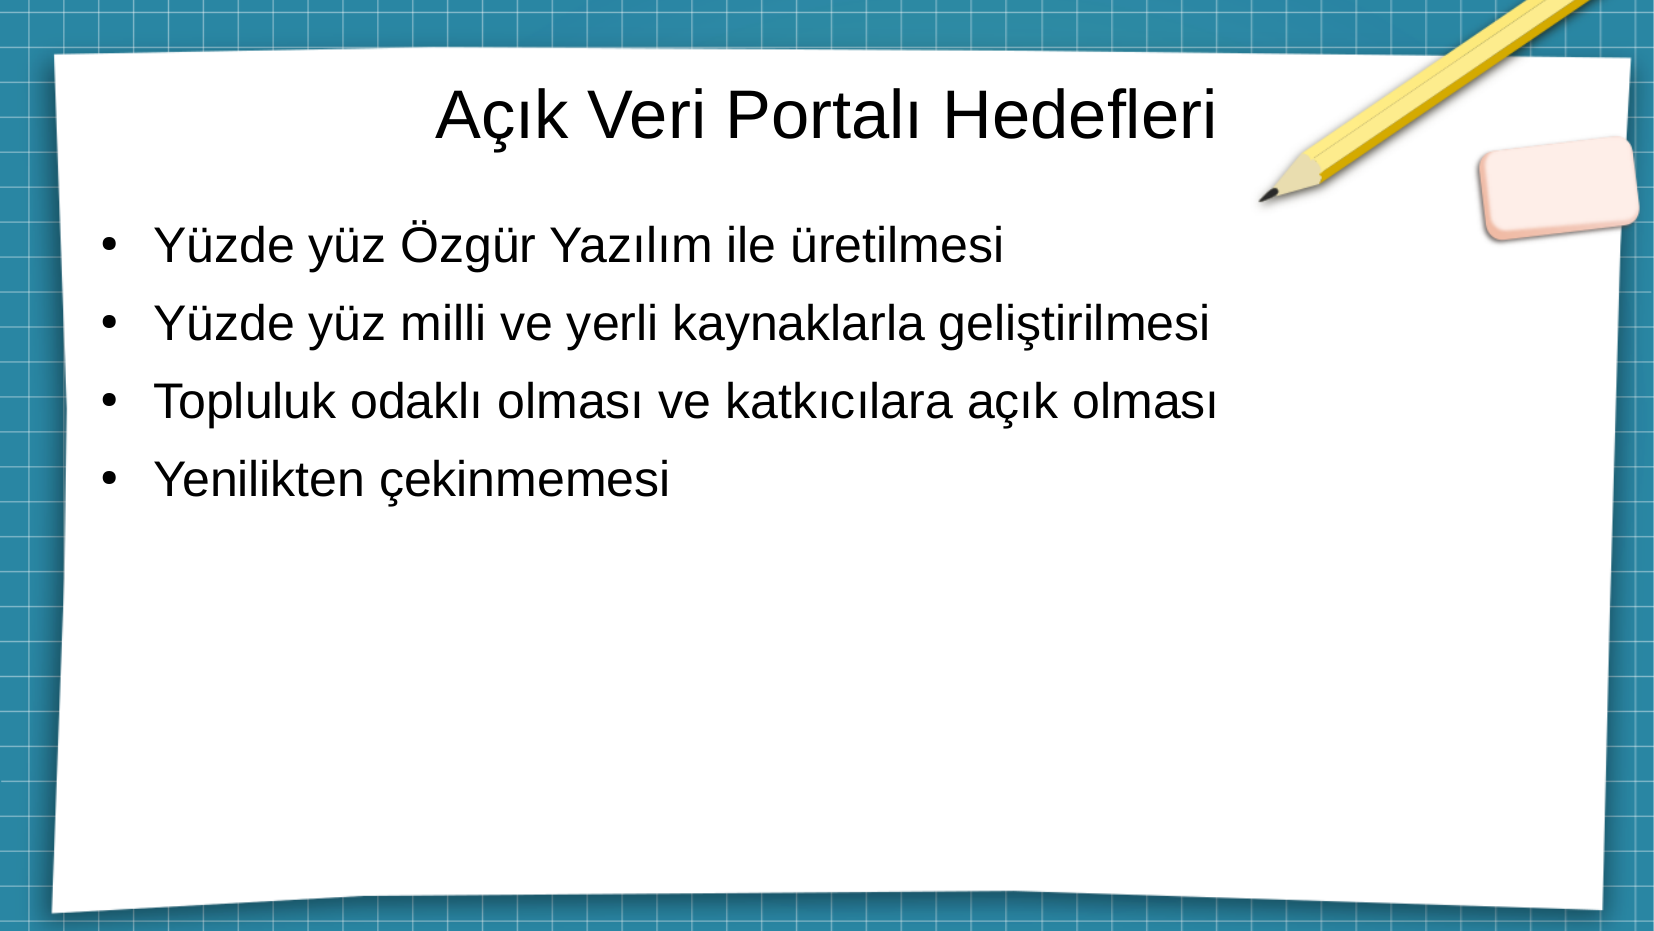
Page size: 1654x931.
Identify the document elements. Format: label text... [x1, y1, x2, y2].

list Yüzde yüz Özgür Yazılım ile üretilmesi Yüzde yüz milli ve yerli kaynaklarla geliştirilmesi Topluluk odaklı olması ve katkıcılara açık olması Yenilikten çekinmemesi [82, 217, 1571, 758]
picture [0, 0, 1654, 931]
title Açık Veri Portalı Hedefleri [82, 37, 1571, 193]
